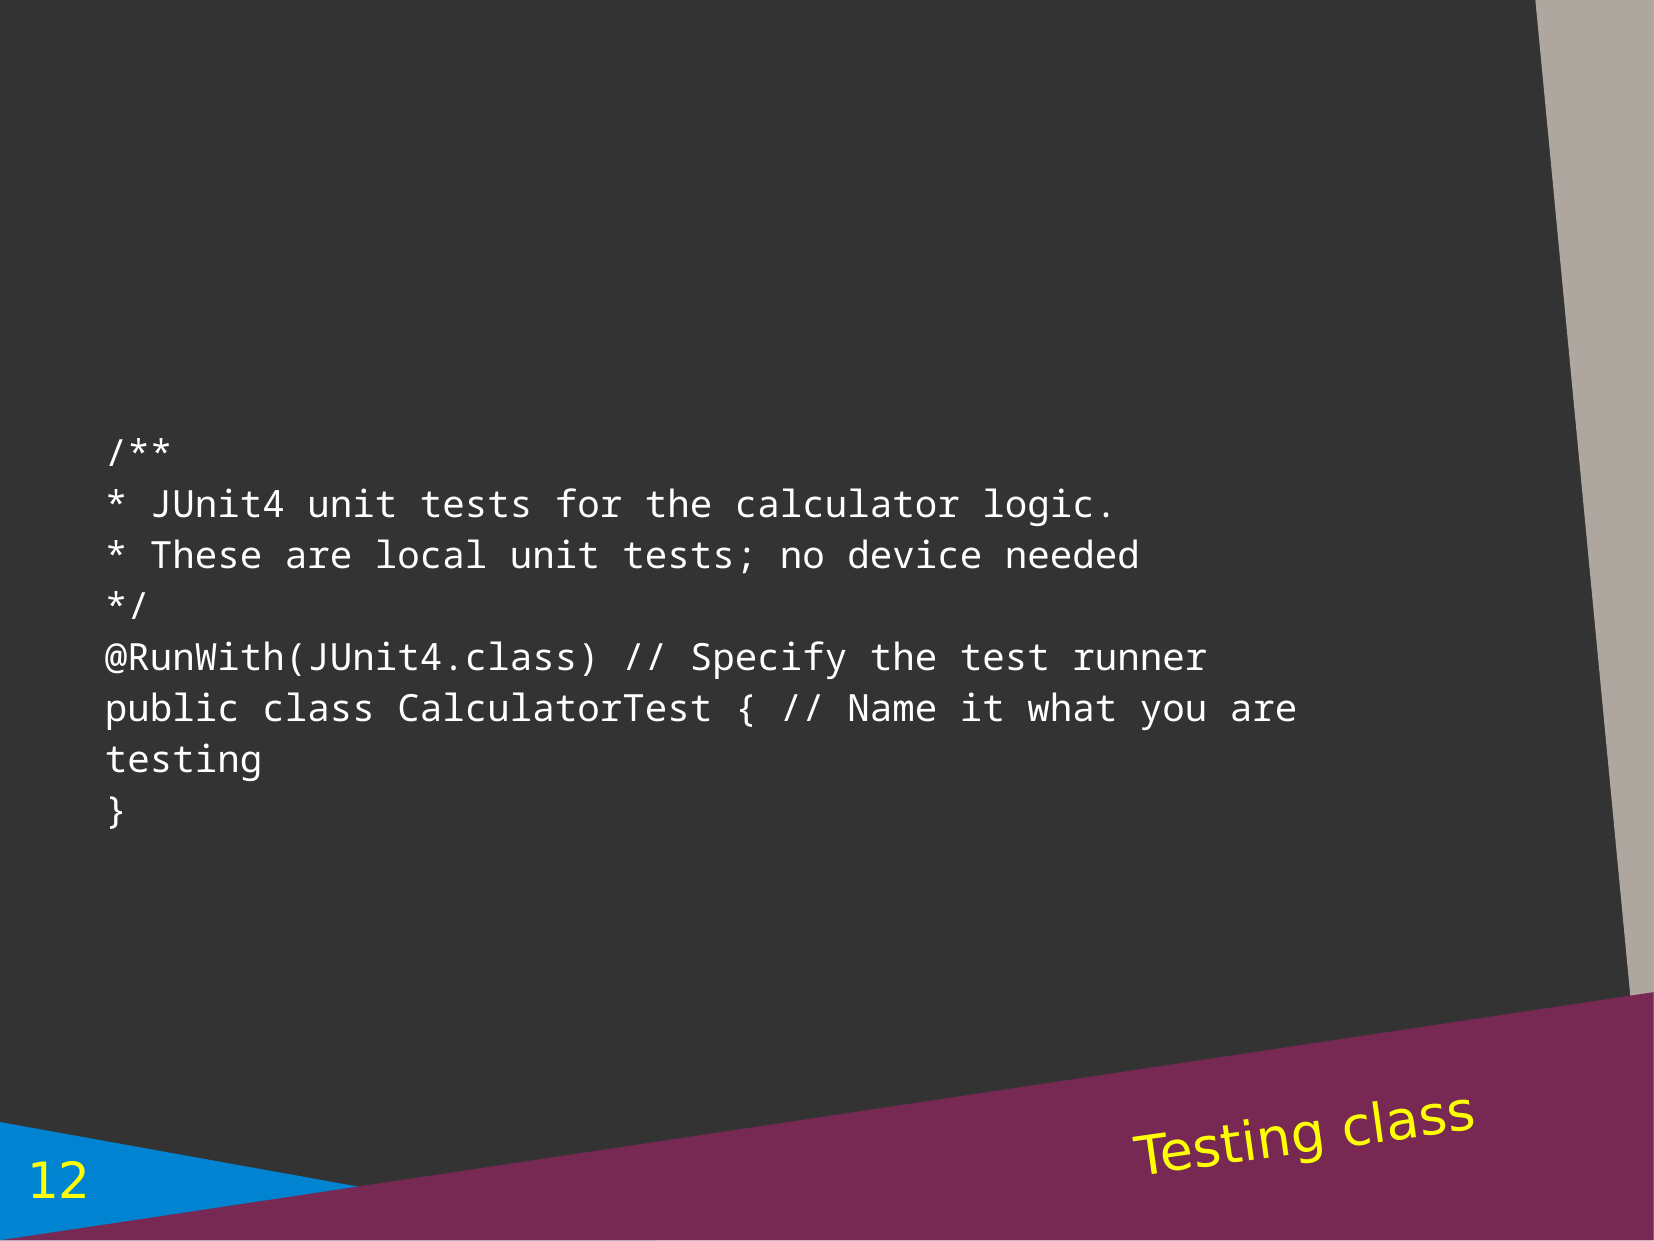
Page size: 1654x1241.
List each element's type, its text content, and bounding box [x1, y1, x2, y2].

title Testing class [956, 995, 1654, 1241]
text_box /** * JUnit4 unit tests for the calculator logic. * These are local unit tests; no device needed */ @RunWith(JUnit4.class) // Specify the test runner public class CalculatorTest { // Name it what you are testing } [89, 368, 1371, 721]
